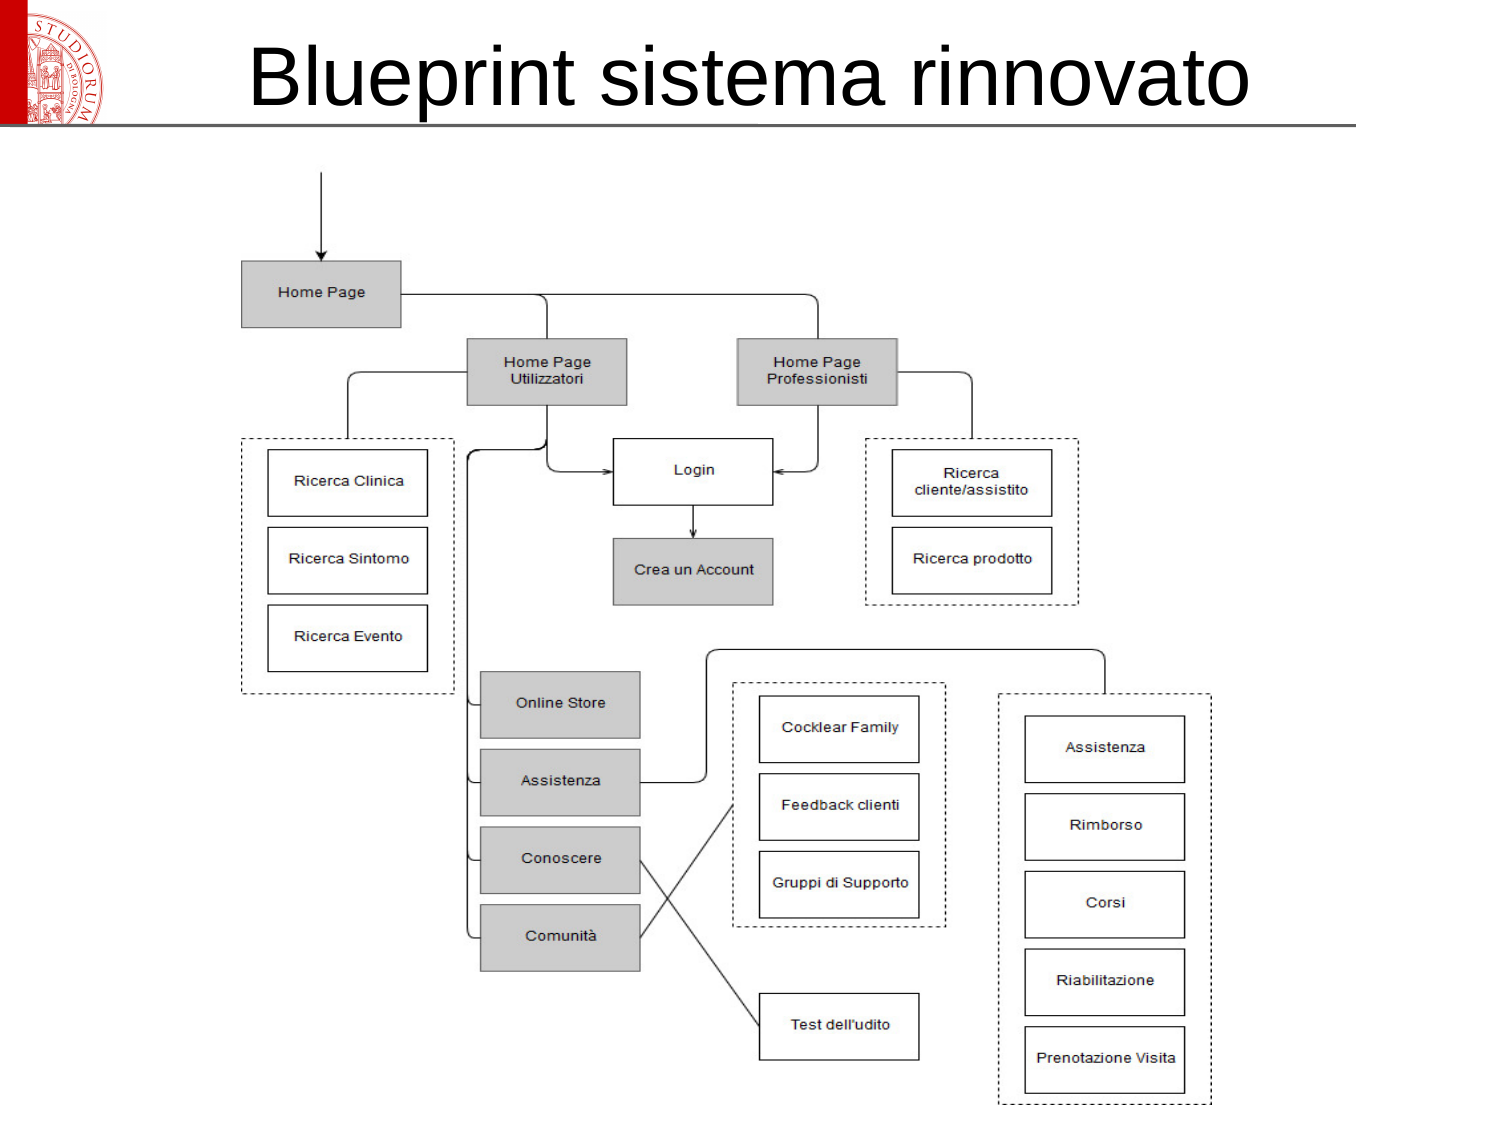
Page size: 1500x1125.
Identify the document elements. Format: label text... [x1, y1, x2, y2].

picture [28, 11, 107, 123]
picture [241, 164, 1212, 1105]
title Blueprint sistema rinnovato [75, 7, 1425, 114]
